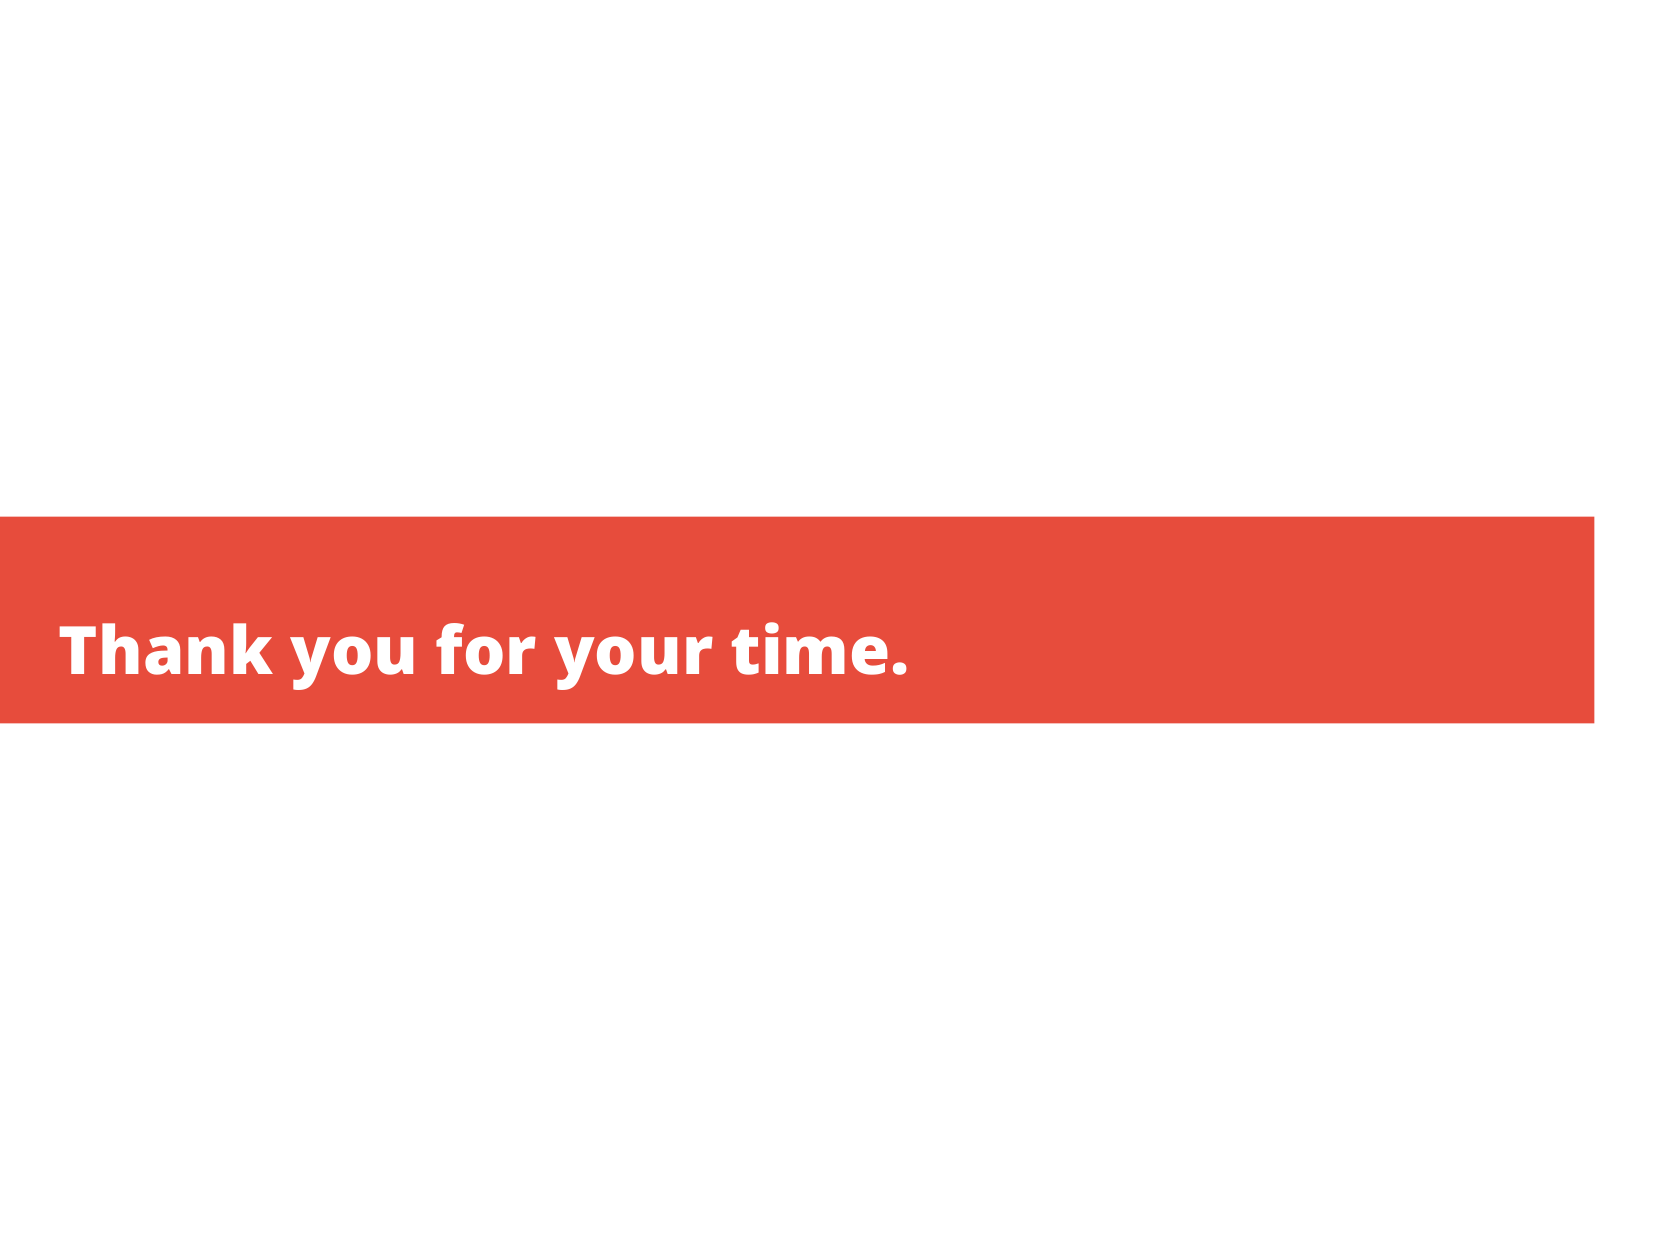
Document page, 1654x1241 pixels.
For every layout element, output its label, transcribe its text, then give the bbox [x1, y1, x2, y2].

title Thank you for your time. [59, 546, 1595, 694]
